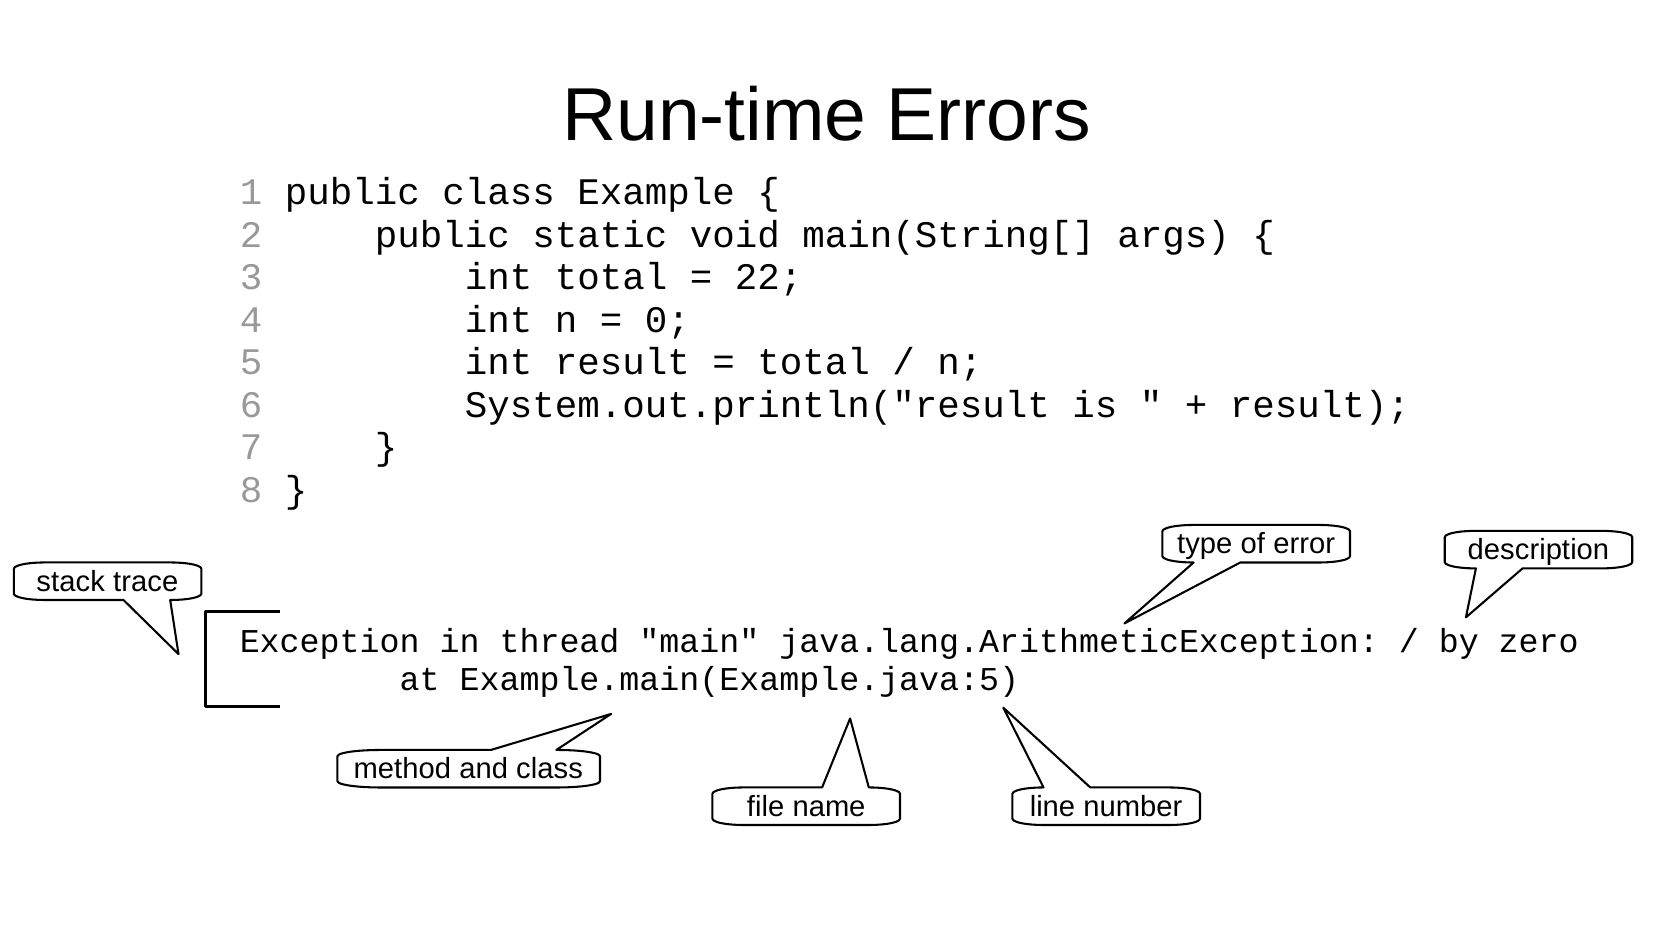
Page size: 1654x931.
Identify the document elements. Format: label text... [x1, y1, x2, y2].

text_box file name [712, 718, 901, 826]
text_box 1 public class Example { 2 public static void main(String[] args) { 3 int total = 22; 4 int n = 0; 5 int result = total / n; 6 System.out.println("result is " + result); 7 } 8 } [225, 165, 1425, 563]
title Run-time Errors [82, 37, 1571, 193]
text_box method and class [337, 713, 612, 788]
text_box description [1444, 530, 1633, 618]
text_box Exception in thread "main" java.lang.ArithmeticException: / by zero at Example.main(Example.java:5) [225, 617, 1595, 751]
text_box type of error [1124, 524, 1351, 624]
text_box stack trace [13, 562, 202, 655]
text_box line number [1003, 707, 1201, 826]
